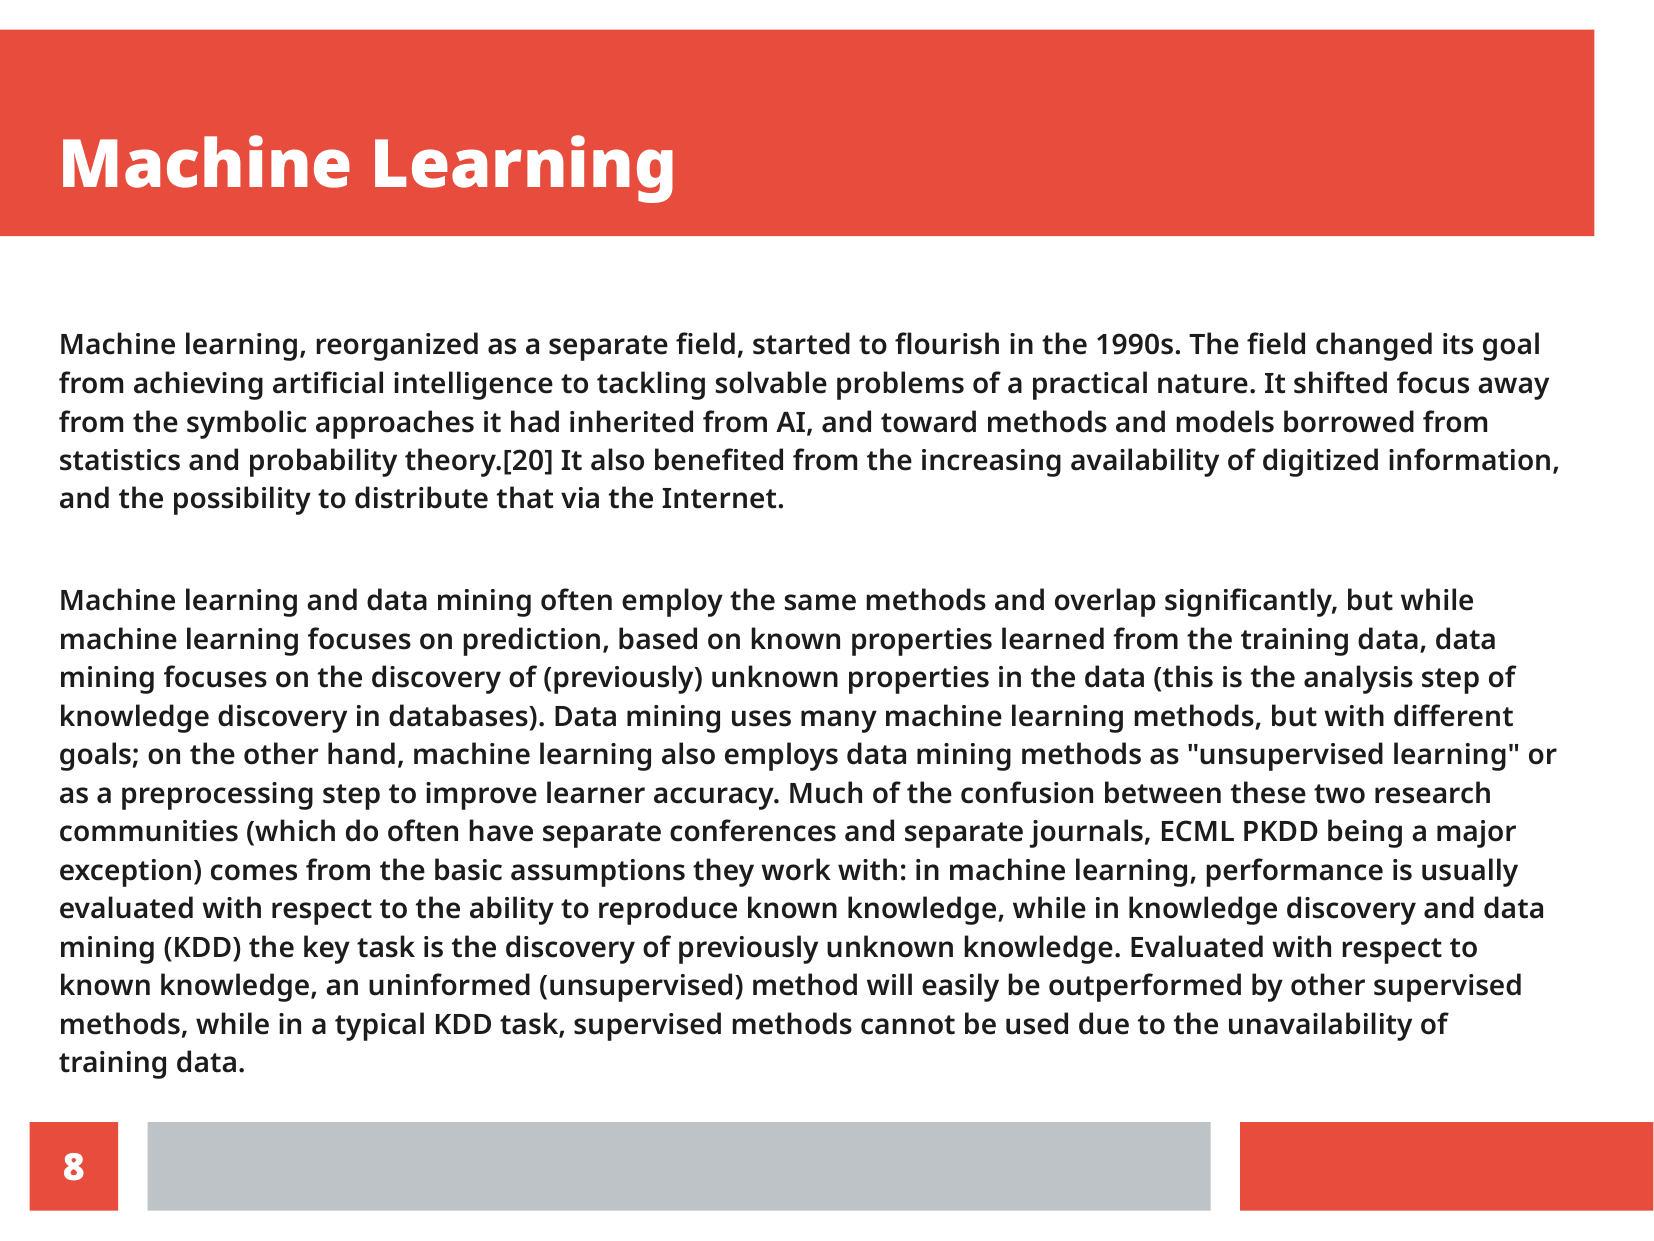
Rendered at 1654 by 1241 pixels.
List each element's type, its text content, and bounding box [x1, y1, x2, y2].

list Machine learning, reorganized as a separate field, started to flourish in the 1990s. The field changed its goal from achieving artificial intelligence to tackling solvable problems of a practical nature. It shifted focus away from the symbolic approaches it had inherited from AI, and toward methods and models borrowed from statistics and probability theory.[20] It also benefited from the increasing availability of digitized information, and the possibility to distribute that via the Internet. Machine learning and data mining often employ the same methods and overlap significantly, but while machine learning focuses on prediction, based on known properties learned from the training data, data mining focuses on the discovery of (previously) unknown properties in the data (this is the analysis step of knowledge discovery in databases). Data mining uses many machine learning methods, but with different goals; on the other hand, machine learning also employs data mining methods as "unsupervised learning" or as a preprocessing step to improve learner accuracy. Much of the confusion between these two research communities (which do often have separate conferences and separate journals, ECML PKDD being a major exception) comes from the basic assumptions they work with: in machine learning, performance is usually evaluated with respect to the ability to reproduce known knowledge, while in knowledge discovery and data mining (KDD) the key task is the discovery of previously unknown knowledge. Evaluated with respect to known knowledge, an uninformed (unsupervised) method will easily be outperformed by other supervised methods, while in a typical KDD task, supervised methods cannot be used due to the unavailability of training data. [59, 324, 1565, 1093]
title Machine Learning [59, 59, 1595, 207]
